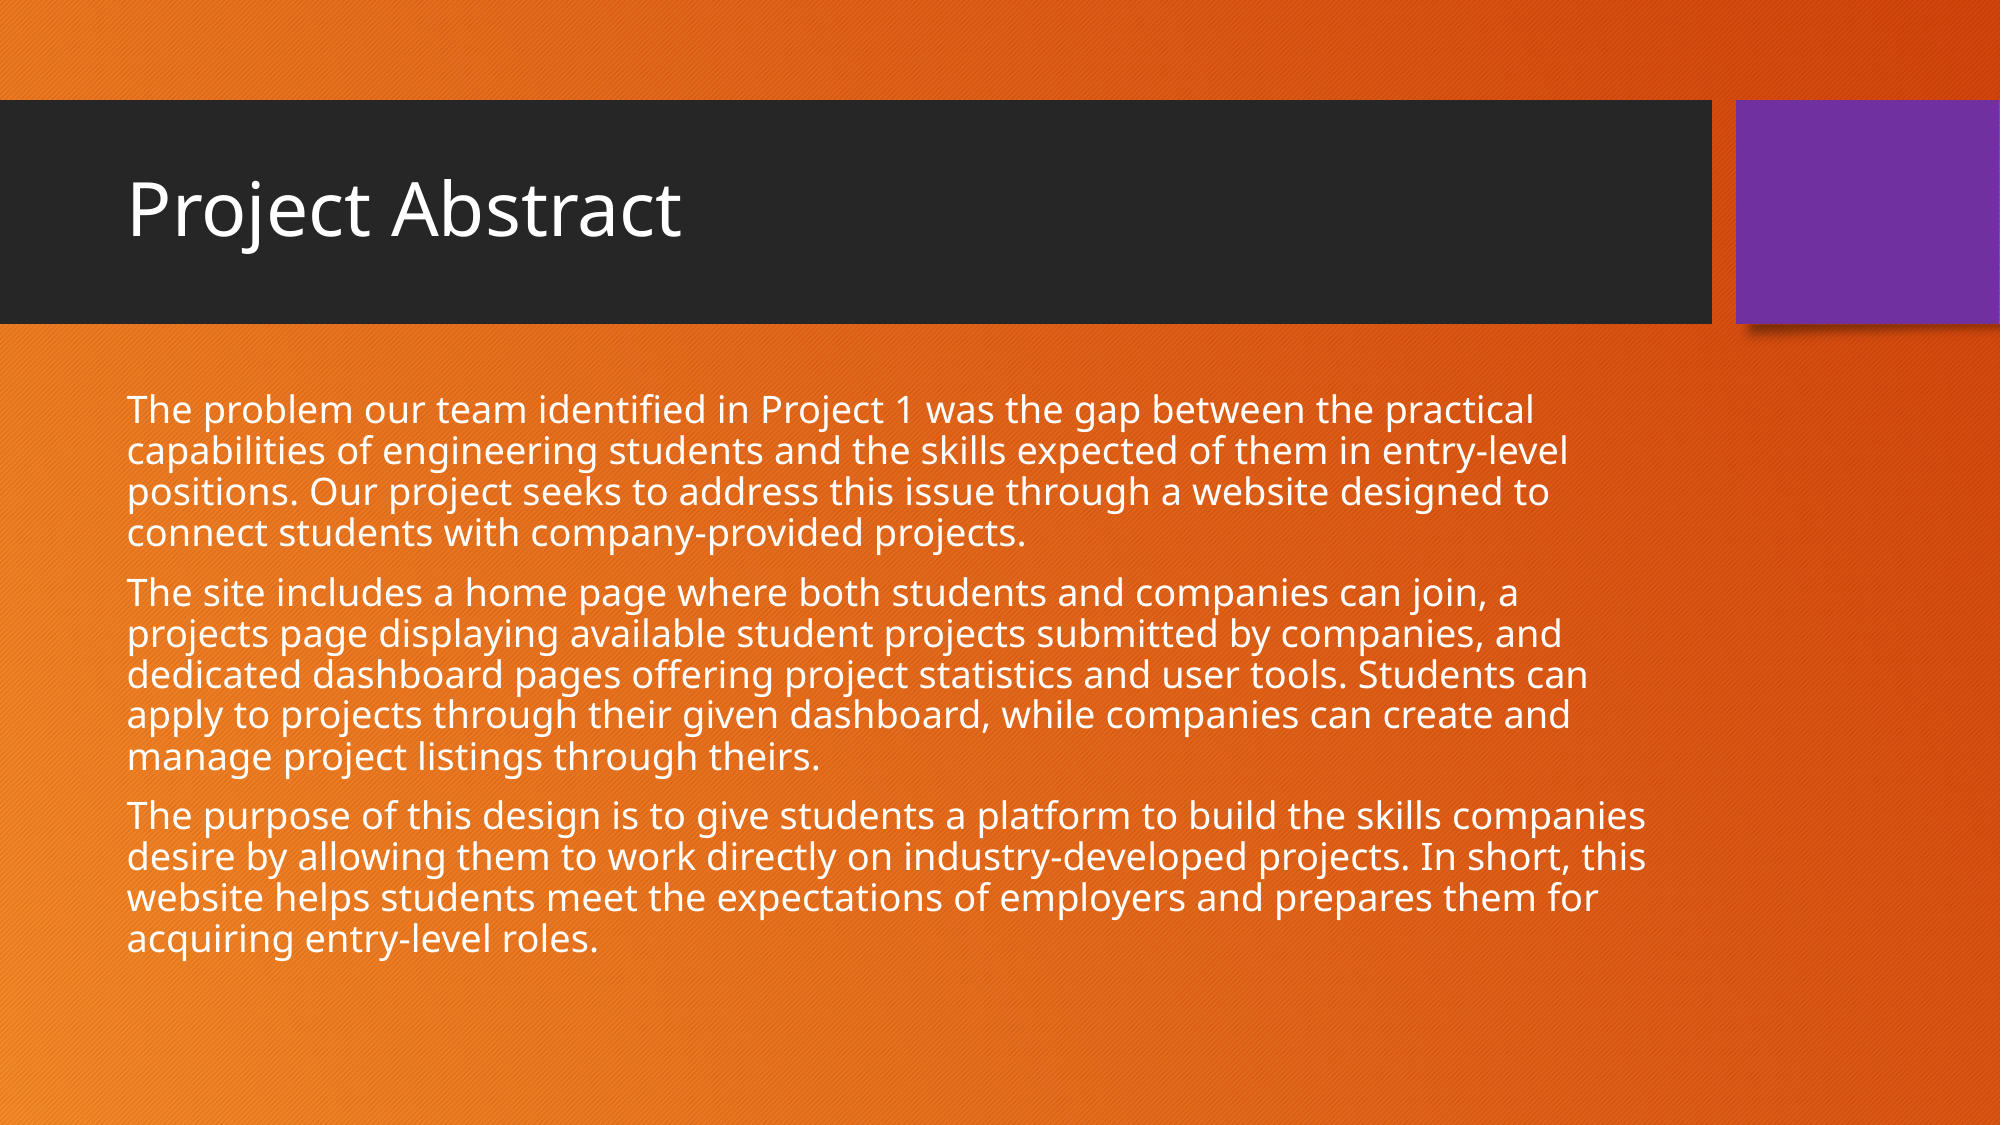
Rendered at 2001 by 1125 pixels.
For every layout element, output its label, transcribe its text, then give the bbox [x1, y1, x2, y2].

list The problem our team identified in Project 1 was the gap between the practical capabilities of engineering students and the skills expected of them in entry-level positions. Our project seeks to address this issue through a website designed to connect students with company-provided projects. The site includes a home page where both students and companies can join, a projects page displaying available student projects submitted by companies, and dedicated dashboard pages offering project statistics and user tools. Students can apply to projects through their given dashboard, while companies can create and manage project listings through theirs. The purpose of this design is to give students a platform to build the skills companies desire by allowing them to work directly on industry-developed projects. In short, this website helps students meet the expectations of employers and prepares them for acquiring entry-level roles. [111, 383, 1689, 974]
title Project Abstract [111, 123, 1689, 301]
